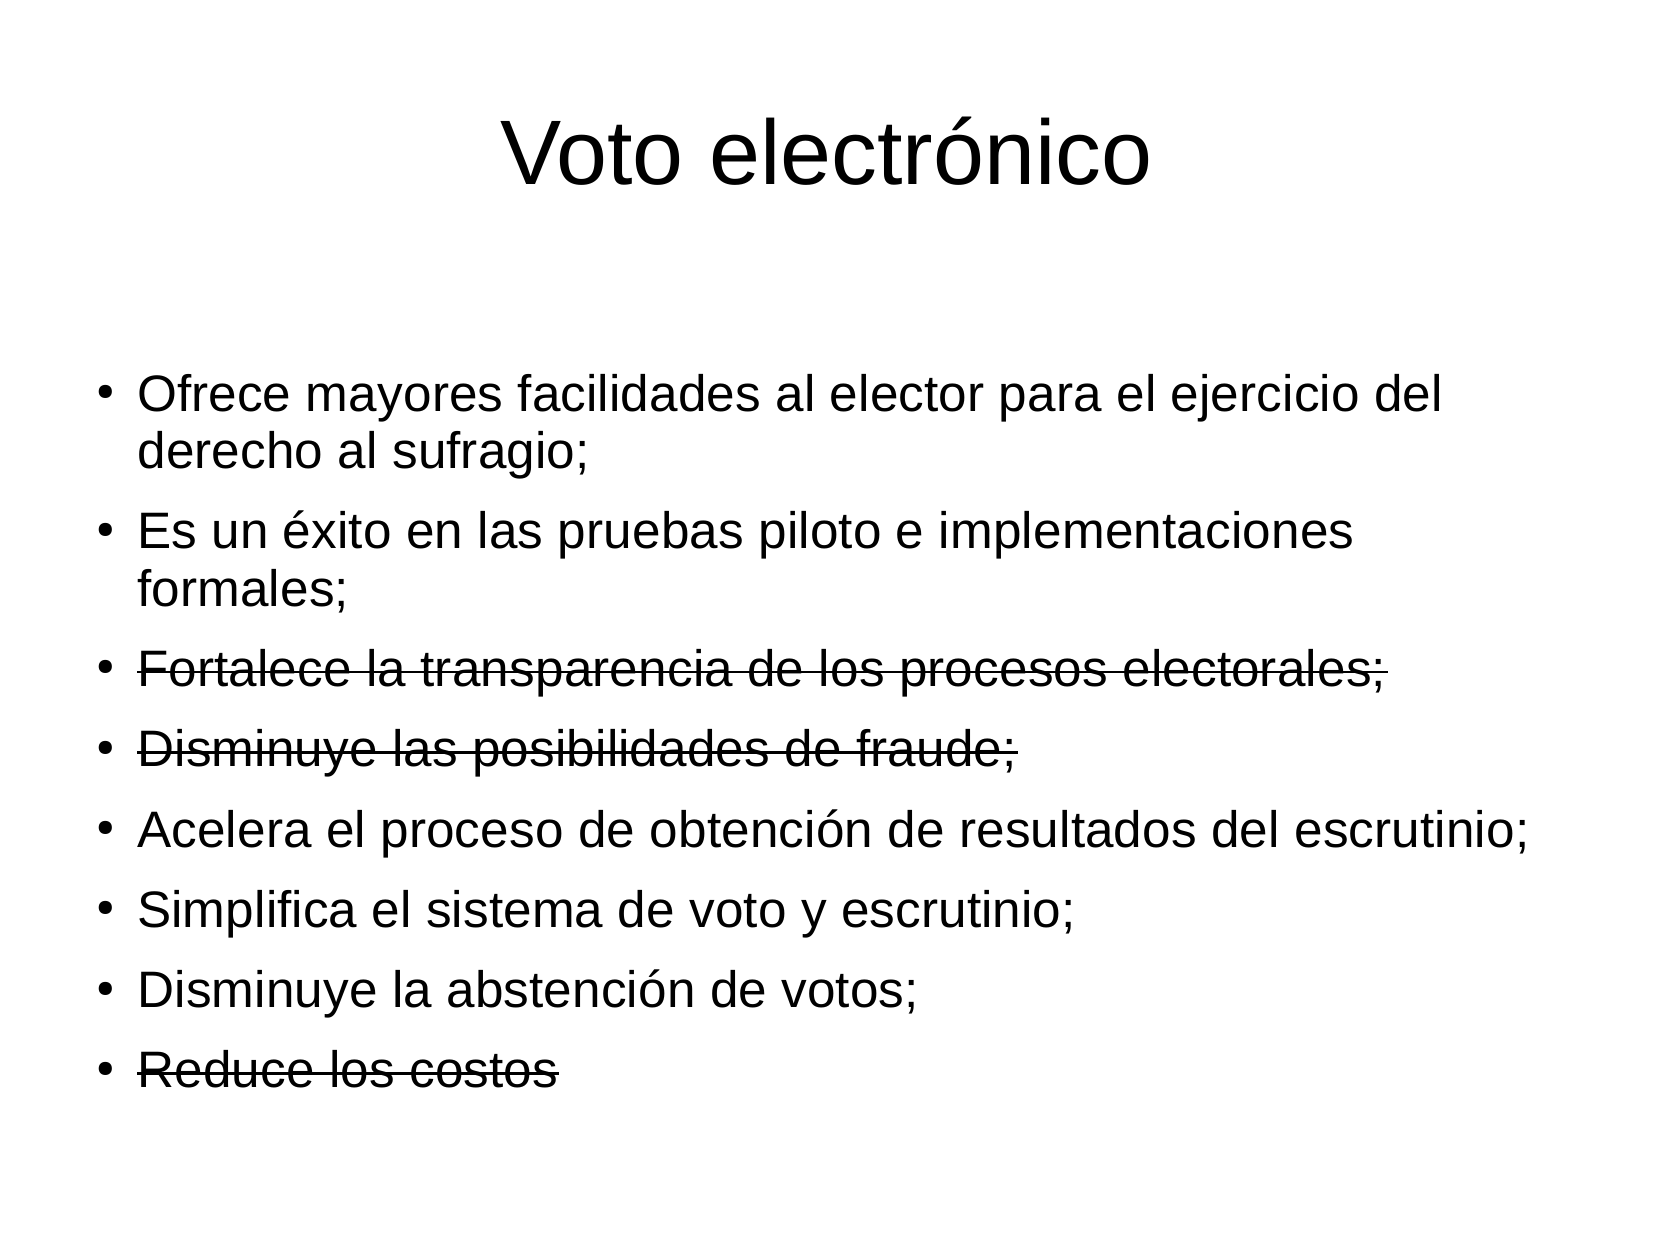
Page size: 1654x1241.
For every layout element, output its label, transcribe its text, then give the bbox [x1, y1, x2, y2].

title Voto electrónico [82, 49, 1571, 257]
list Ofrece mayores facilidades al elector para el ejercicio del derecho al sufragio; Es un éxito en las pruebas piloto e implementaciones formales; Fortalece la transparencia de los procesos electorales; Disminuye las posibilidades de fraude; Acelera el proceso de obtención de resultados del escrutinio; Simplifica el sistema de voto y escrutinio; Disminuye la abstención de votos; Reduce los costos [82, 284, 1571, 1103]
